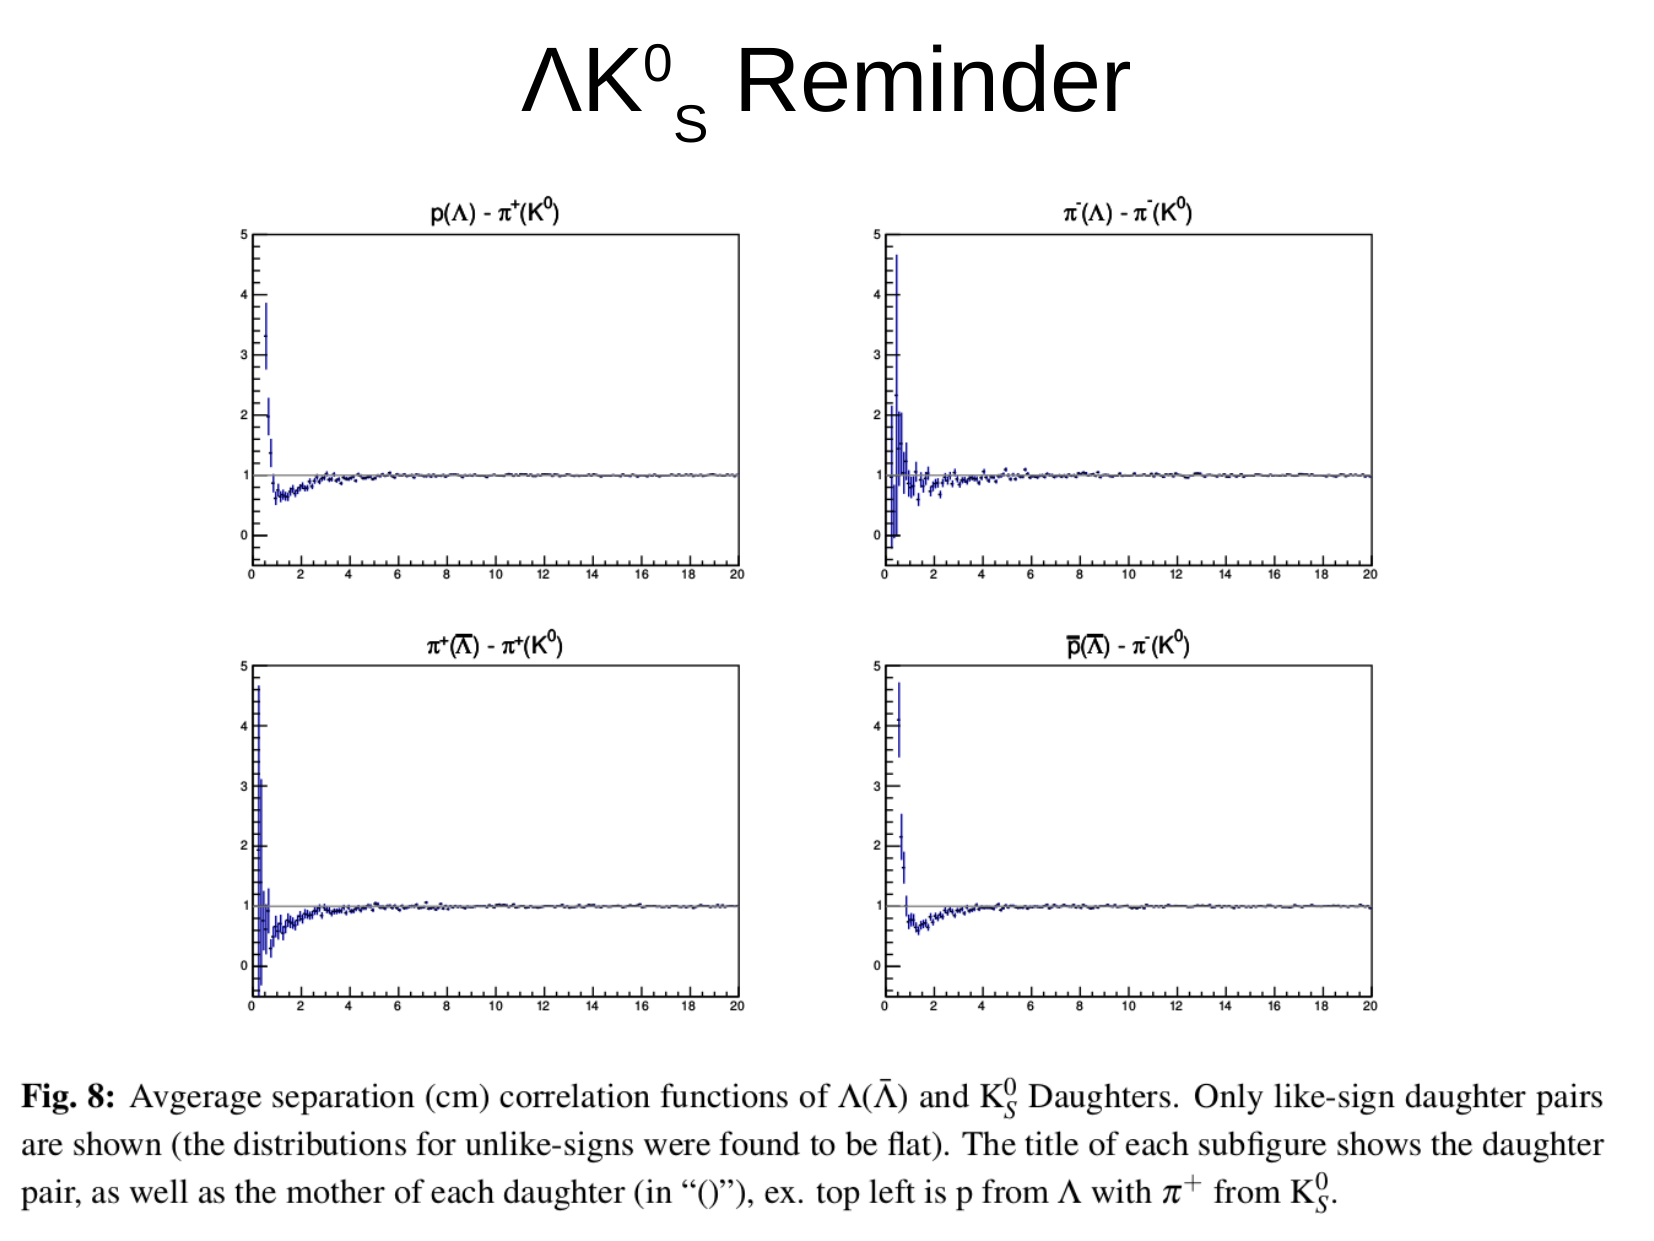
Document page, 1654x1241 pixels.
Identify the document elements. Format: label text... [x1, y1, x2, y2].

title ΛK0S Reminder [82, 25, 1571, 157]
picture [0, 174, 1654, 1241]
